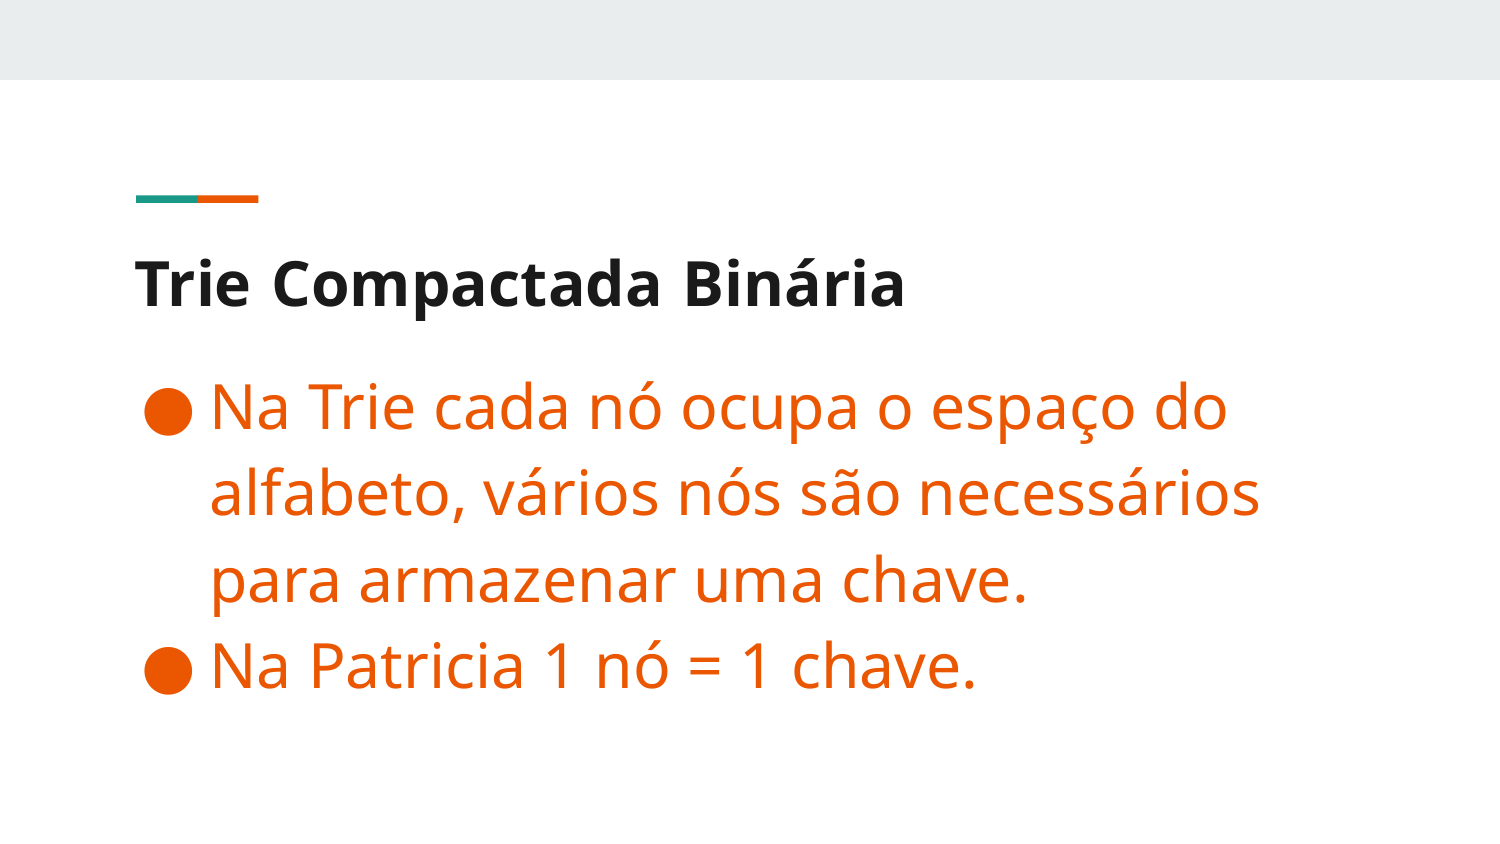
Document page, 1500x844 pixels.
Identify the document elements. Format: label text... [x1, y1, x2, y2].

list Na Trie cada nó ocupa o espaço do alfabeto, vários nós são necessários para armazenar uma chave. Na Patricia 1 nó = 1 chave. [119, 341, 1381, 712]
title Trie Compactada Binária [119, 216, 1381, 305]
